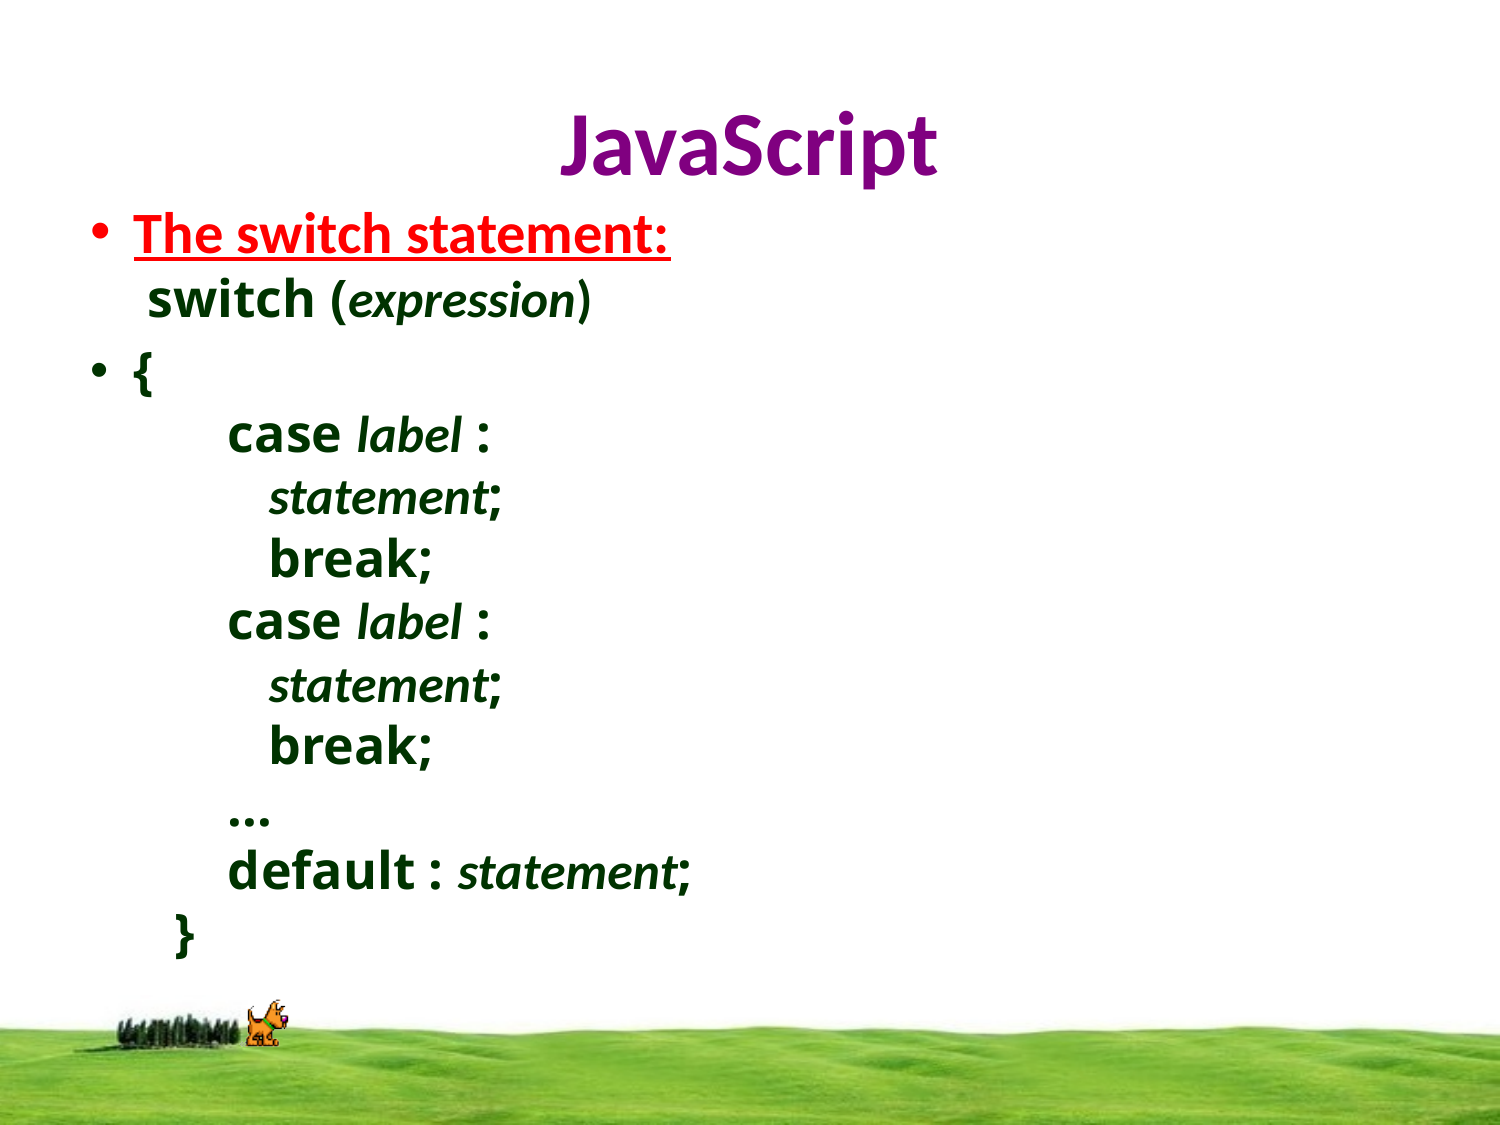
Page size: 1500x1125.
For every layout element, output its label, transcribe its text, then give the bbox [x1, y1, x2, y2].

picture [0, 995, 1500, 1125]
title JavaScript [75, 45, 1425, 233]
list The switch statement: switch (expression) { case label : statement; break; case label : statement; break; ... default : statement; } [75, 187, 1338, 975]
